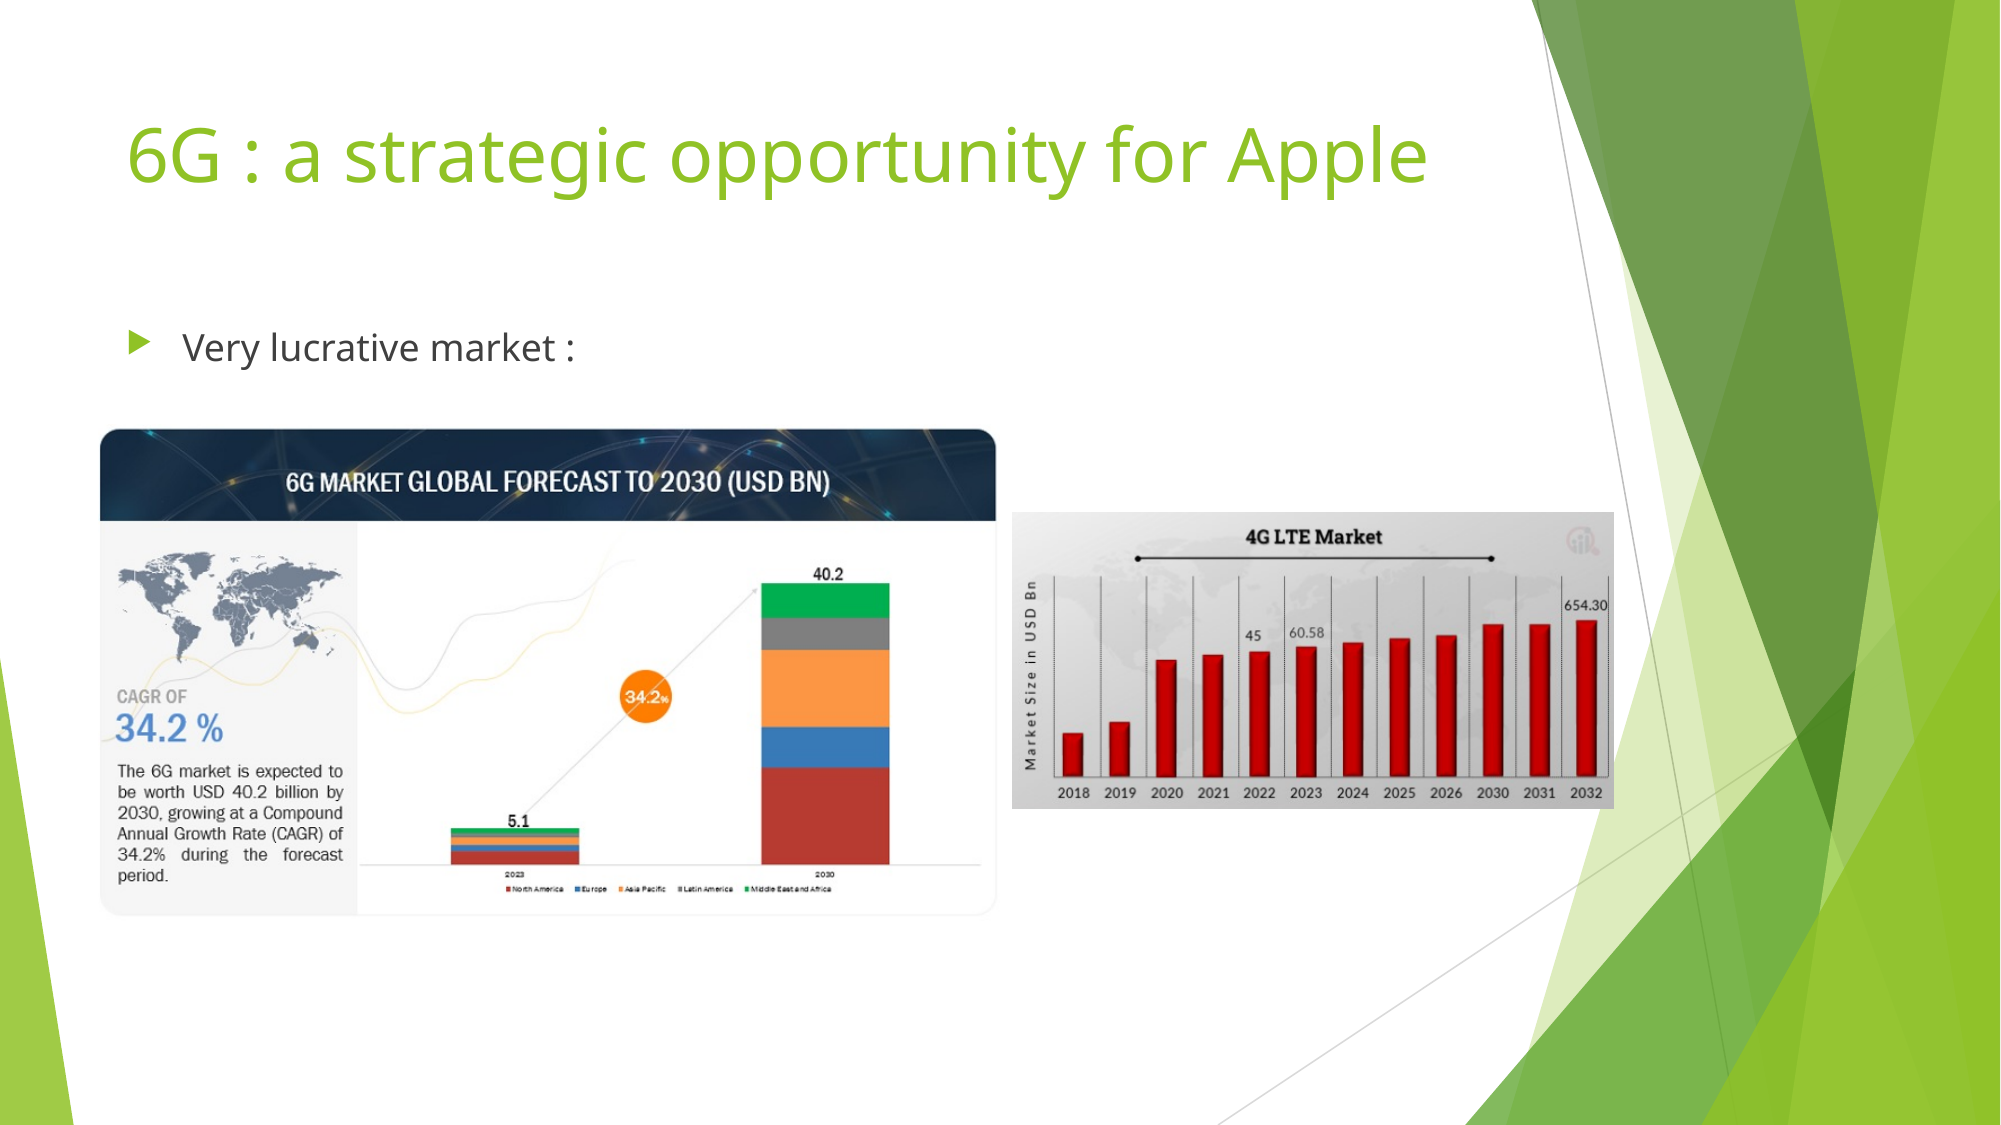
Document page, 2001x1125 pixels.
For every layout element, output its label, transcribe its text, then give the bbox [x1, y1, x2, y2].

list Very lucrative market : [111, 316, 1522, 1035]
picture [98, 425, 1000, 922]
picture [1012, 512, 1614, 809]
title 6G : a strategic opportunity for Apple [111, 99, 1522, 316]
